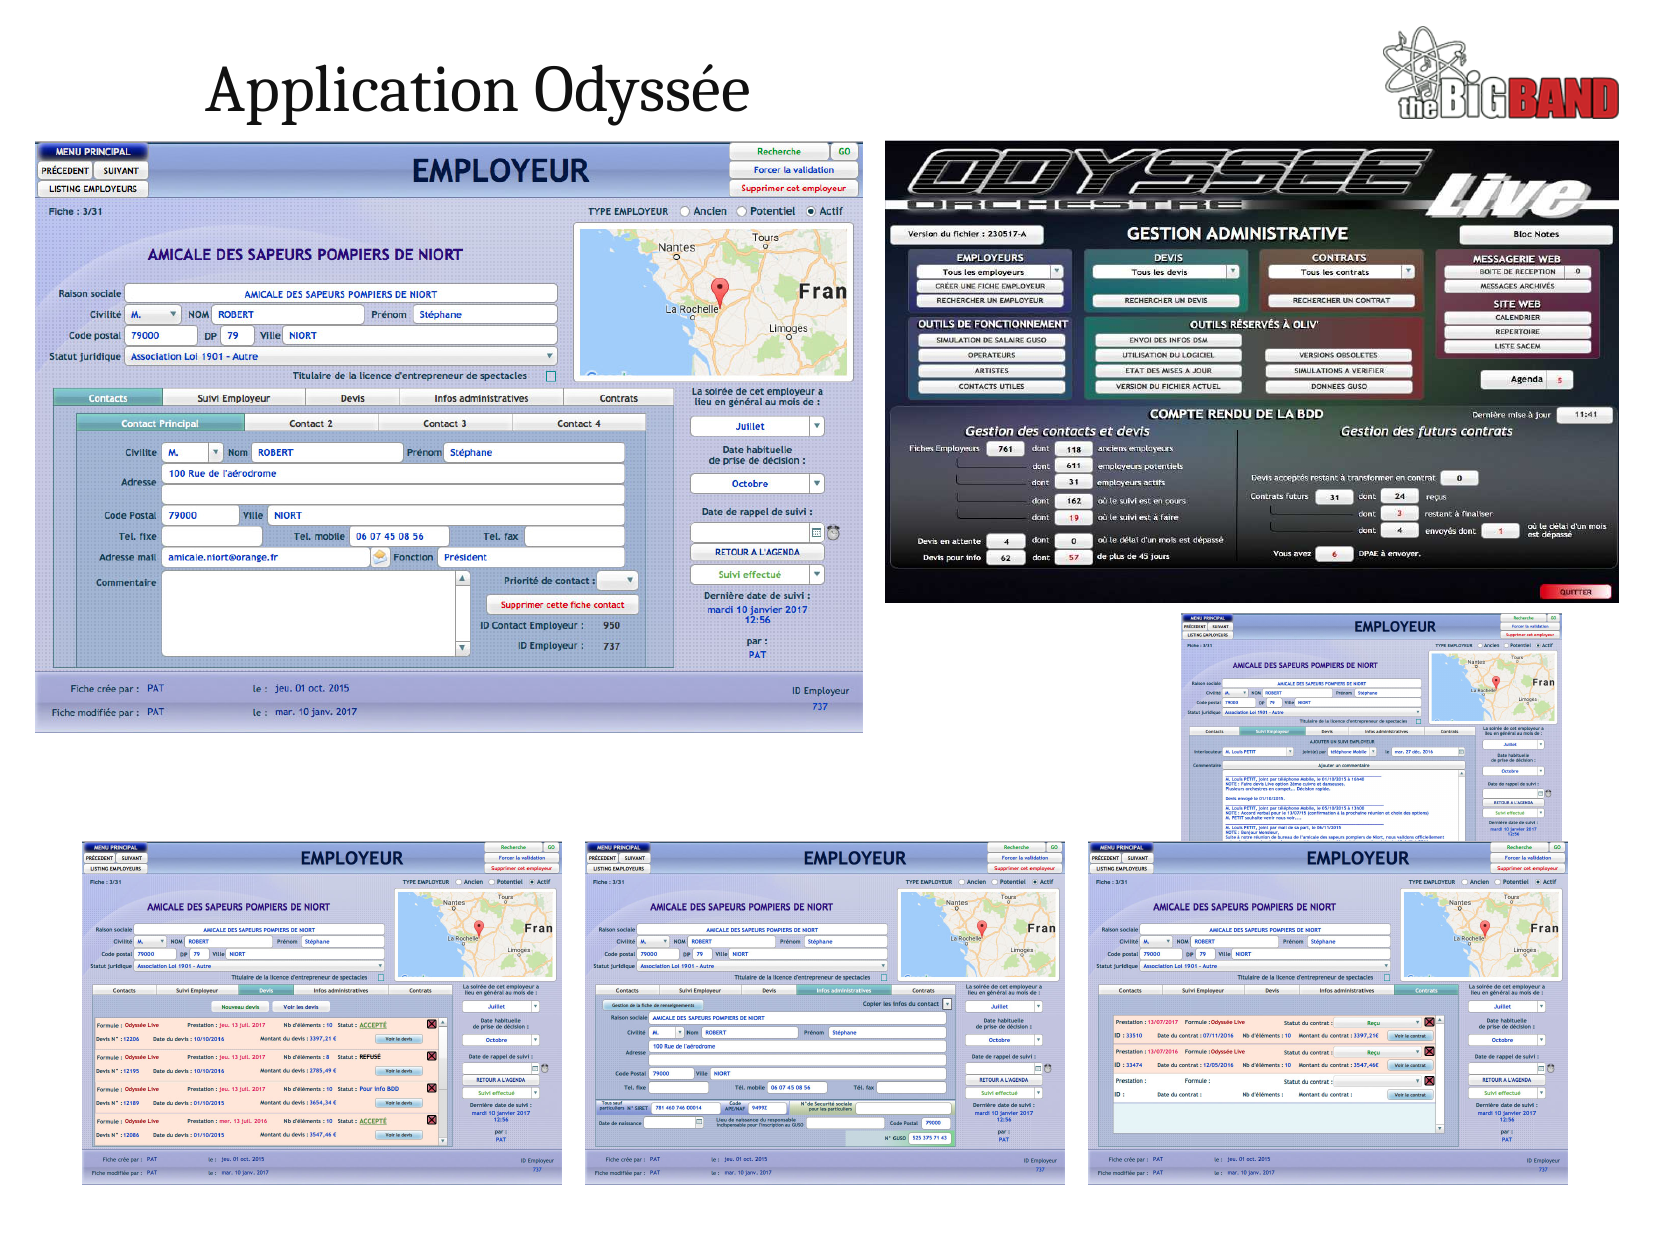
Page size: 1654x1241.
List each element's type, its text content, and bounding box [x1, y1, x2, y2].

picture [1088, 613, 1568, 1185]
picture [82, 841, 562, 1185]
picture [885, 140, 1619, 603]
title Application Odyssée [70, 25, 886, 154]
picture [35, 141, 863, 733]
picture [585, 841, 1065, 1185]
picture [1383, 26, 1619, 119]
